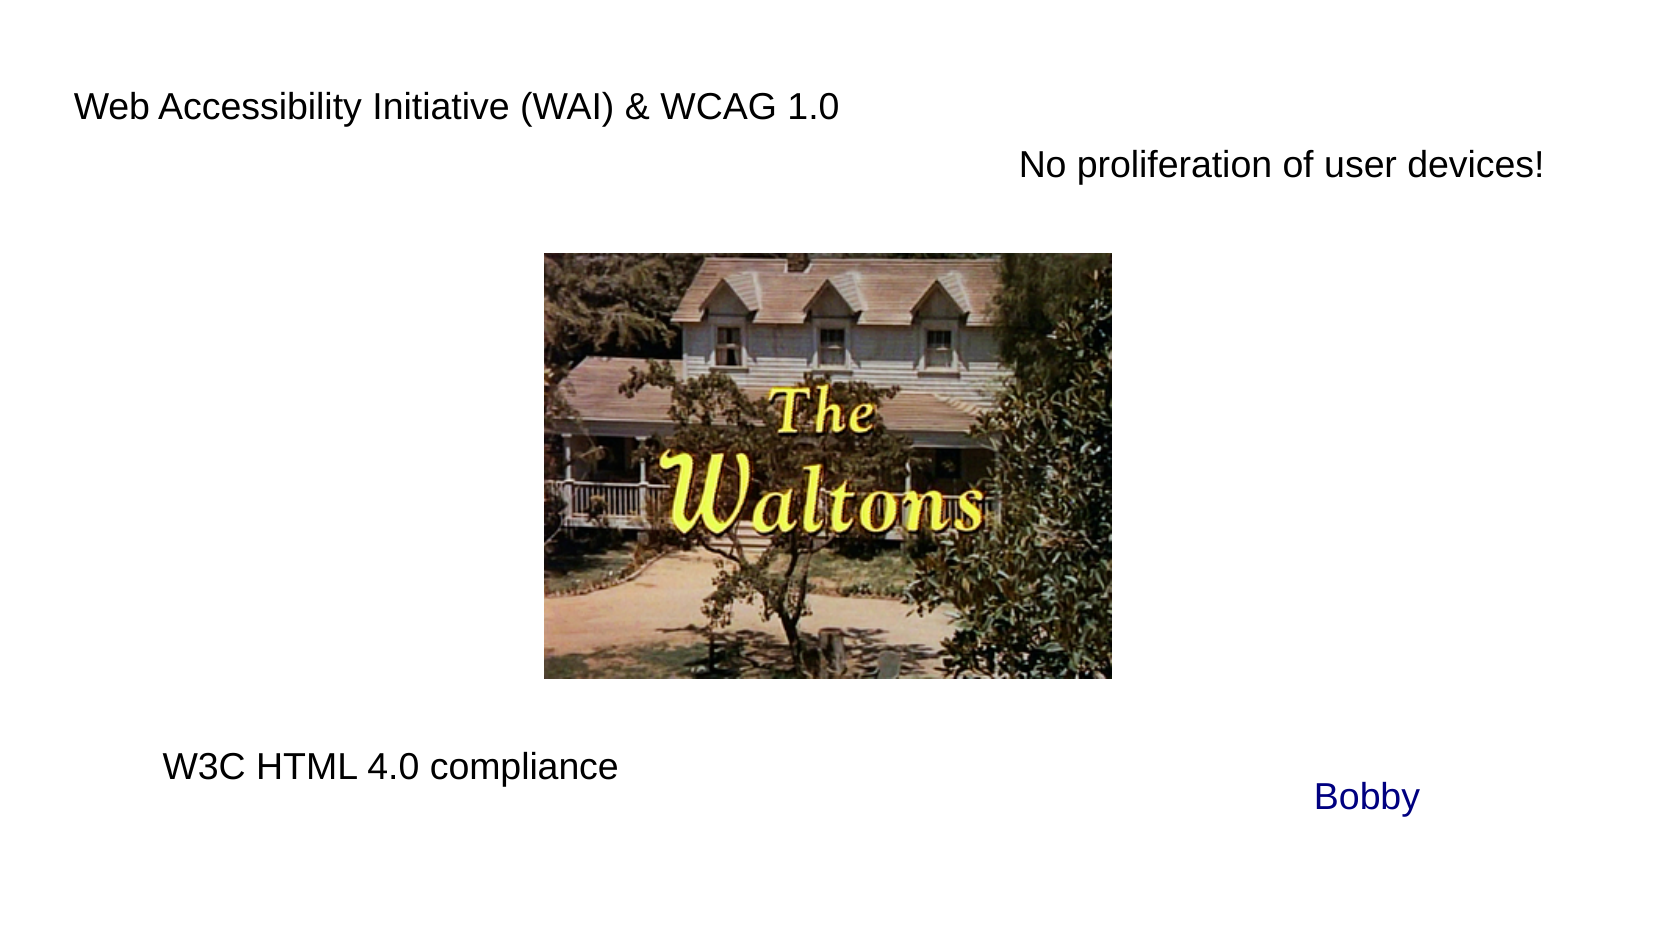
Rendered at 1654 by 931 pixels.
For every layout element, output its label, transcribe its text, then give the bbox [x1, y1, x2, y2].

text_box Bobby [1299, 767, 1447, 827]
text_box Web Accessibility Initiative (WAI) & WCAG 1.0 [59, 78, 1004, 178]
text_box W3C HTML 4.0 compliance [147, 738, 768, 857]
picture [544, 253, 1112, 679]
text_box No proliferation of user devices! [1003, 135, 1625, 254]
